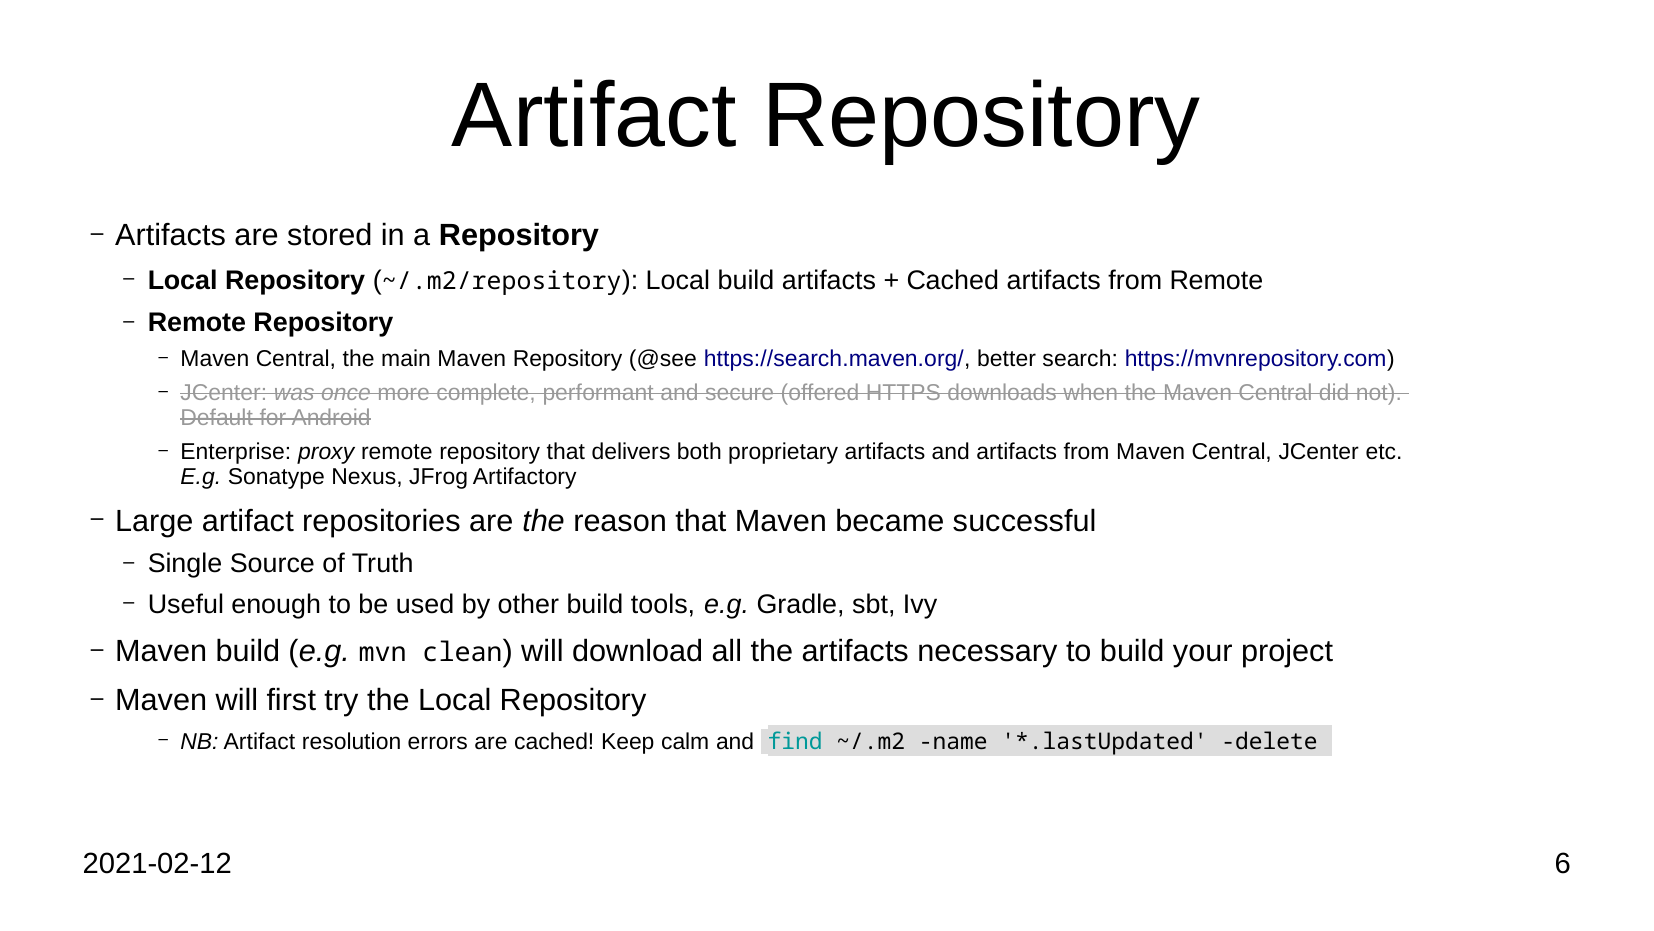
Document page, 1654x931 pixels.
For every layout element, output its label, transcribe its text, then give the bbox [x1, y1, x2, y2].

title Artifact Repository [82, 37, 1571, 193]
list Artifacts are stored in a Repository Local Repository (~/.m2/repository): Local build artifacts + Cached artifacts from Remote Remote Repository Maven Central, the main Maven Repository (@see https://search.maven.org/, better search: https://mvnrepository.com) JCenter: was once more complete, performant and secure (offered HTTPS downloads when the Maven Central did not). Default for Android Enterprise: proxy remote repository that delivers both proprietary artifacts and artifacts from Maven Central, JCenter etc. E.g. Sonatype Nexus, JFrog Artifactory Large artifact repositories are the reason that Maven became successful Single Source of Truth Useful enough to be used by other build tools, e.g. Gradle, sbt, Ivy Maven build (e.g. mvn clean) will download all the artifacts necessary to build your project Maven will first try the Local Repository NB: Artifact resolution errors are cached! Keep calm and find ~/.m2 -name '*.lastUpdated' -delete [82, 217, 1571, 758]
